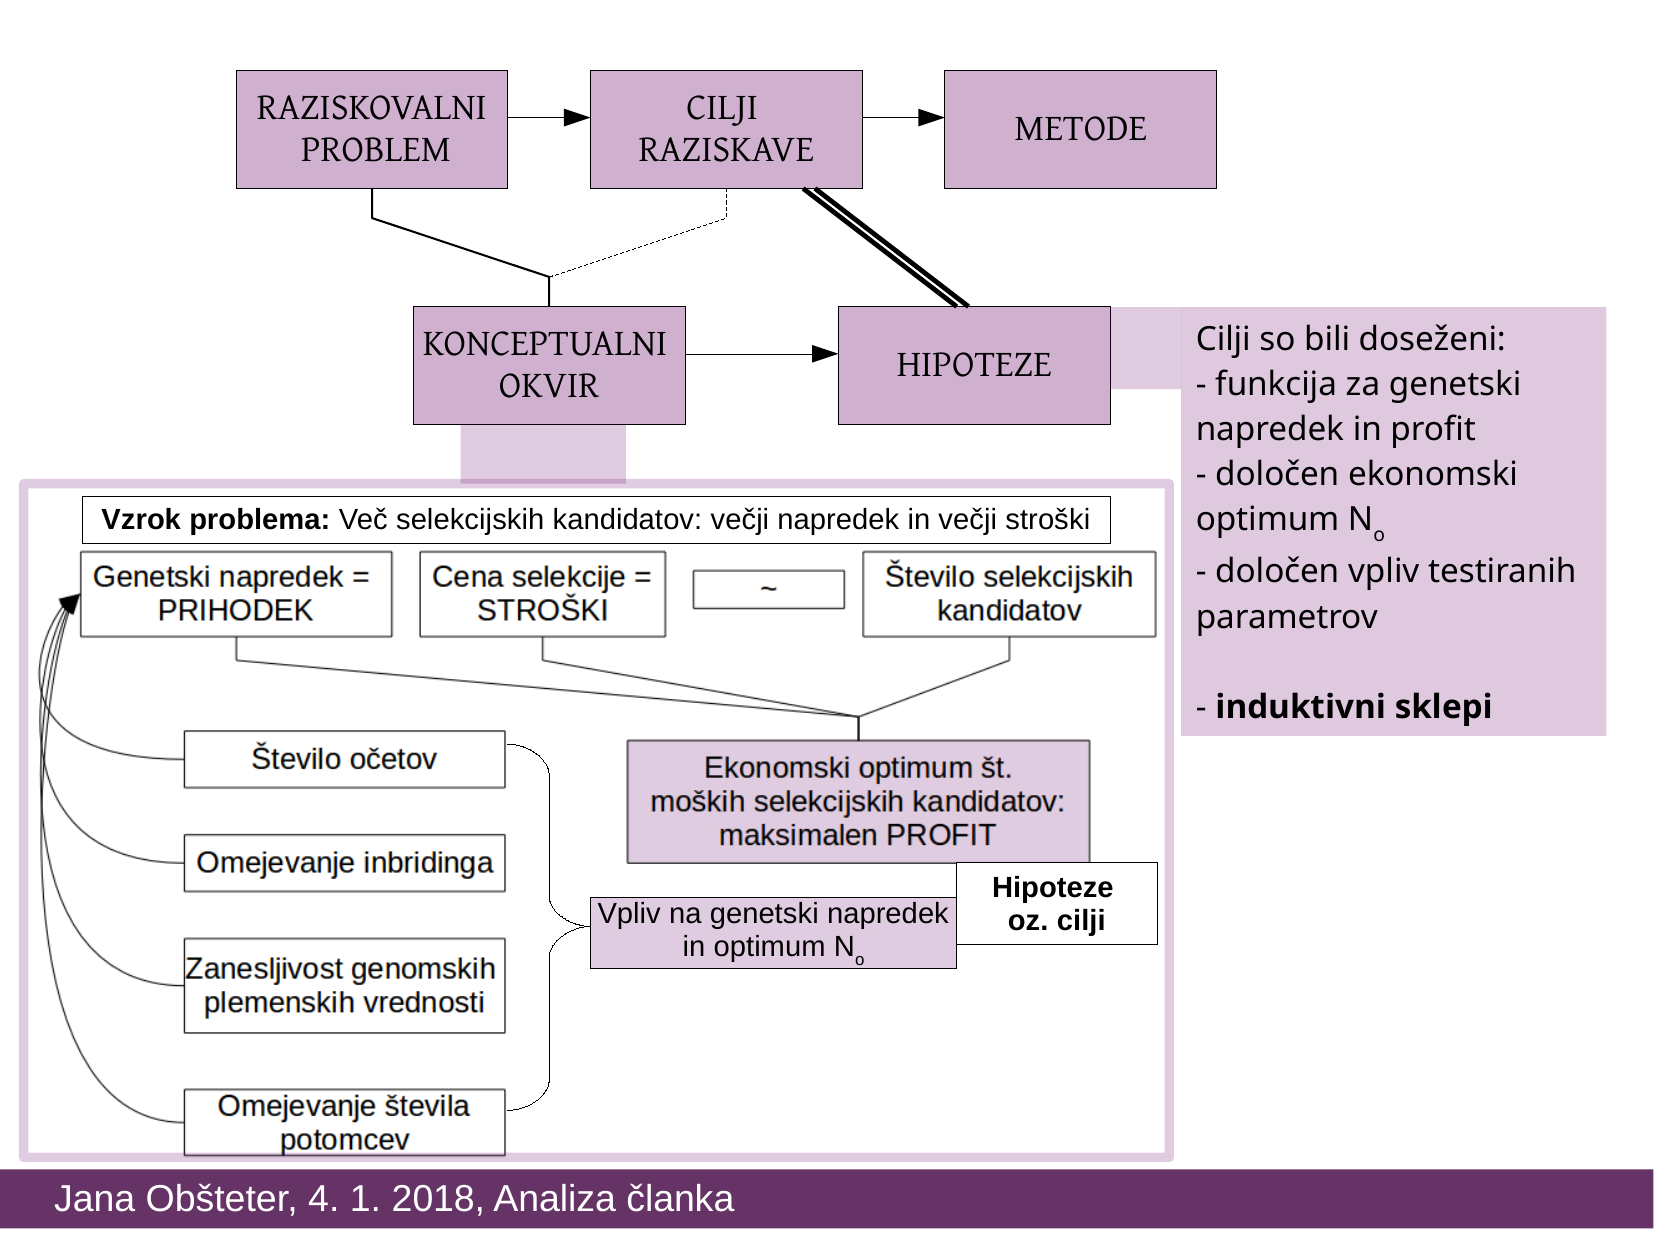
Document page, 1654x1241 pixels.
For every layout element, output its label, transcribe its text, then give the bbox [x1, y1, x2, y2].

text_box Jana Obšteter, 4. 1. 2018, Analiza članka [0, 1169, 1654, 1229]
text_box KONCEPTUALNI OKVIR [413, 306, 686, 425]
text_box [460, 424, 626, 478]
text_box [1110, 307, 1181, 390]
text_box Cilji so bili doseženi: - funkcija za genetski napredek in profit - določen ekonomski optimum No - določen vpliv testiranih parametrov - induktivni sklepi [1181, 307, 1607, 666]
text_box CILJI RAZISKAVE [590, 70, 863, 189]
text_box Hipoteze oz. cilji [956, 862, 1158, 945]
text_box Vzrok problema: Več selekcijskih kandidatov: večji napredek in večji stroški [82, 496, 1111, 544]
picture [29, 532, 1158, 1152]
text_box METODE [944, 70, 1217, 189]
text_box Vpliv na genetski napredek in optimum No [590, 897, 957, 969]
text_box RAZISKOVALNI PROBLEM [236, 70, 508, 189]
text_box HIPOTEZE [838, 306, 1111, 425]
